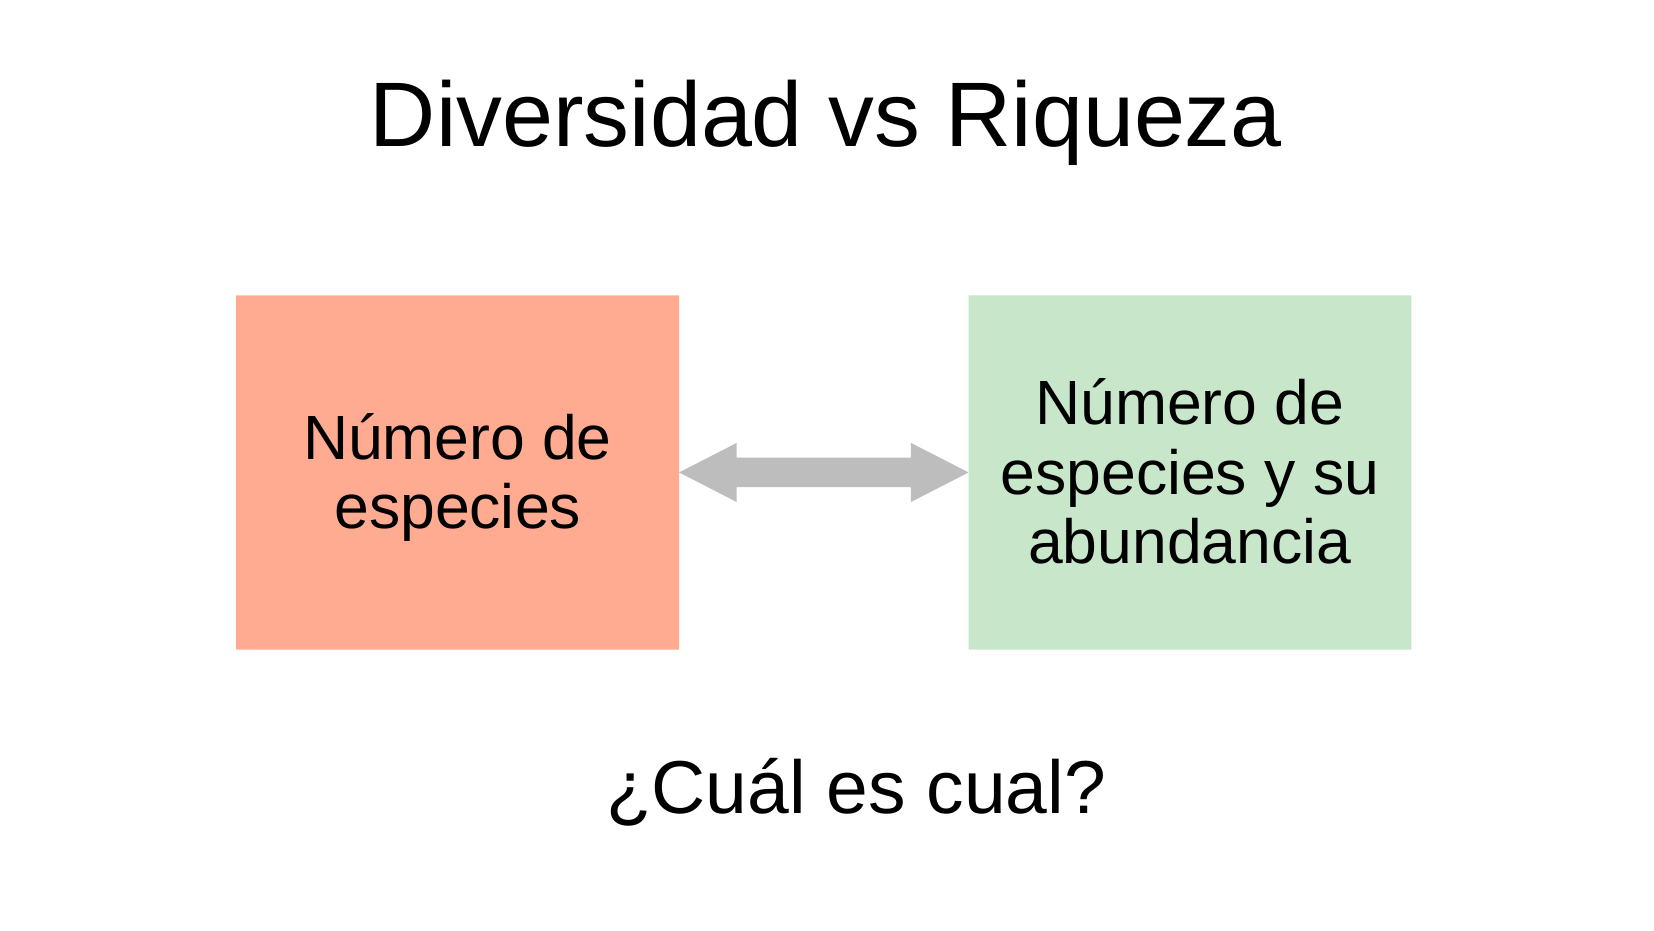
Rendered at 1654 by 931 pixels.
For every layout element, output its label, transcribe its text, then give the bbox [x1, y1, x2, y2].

title Diversidad vs Riqueza [82, 37, 1571, 193]
text_box ¿Cuál es cual? [206, 738, 1506, 837]
text_box Número de especies [236, 295, 680, 650]
text_box Número de especies y su abundancia [968, 295, 1412, 650]
text_box [679, 442, 969, 503]
